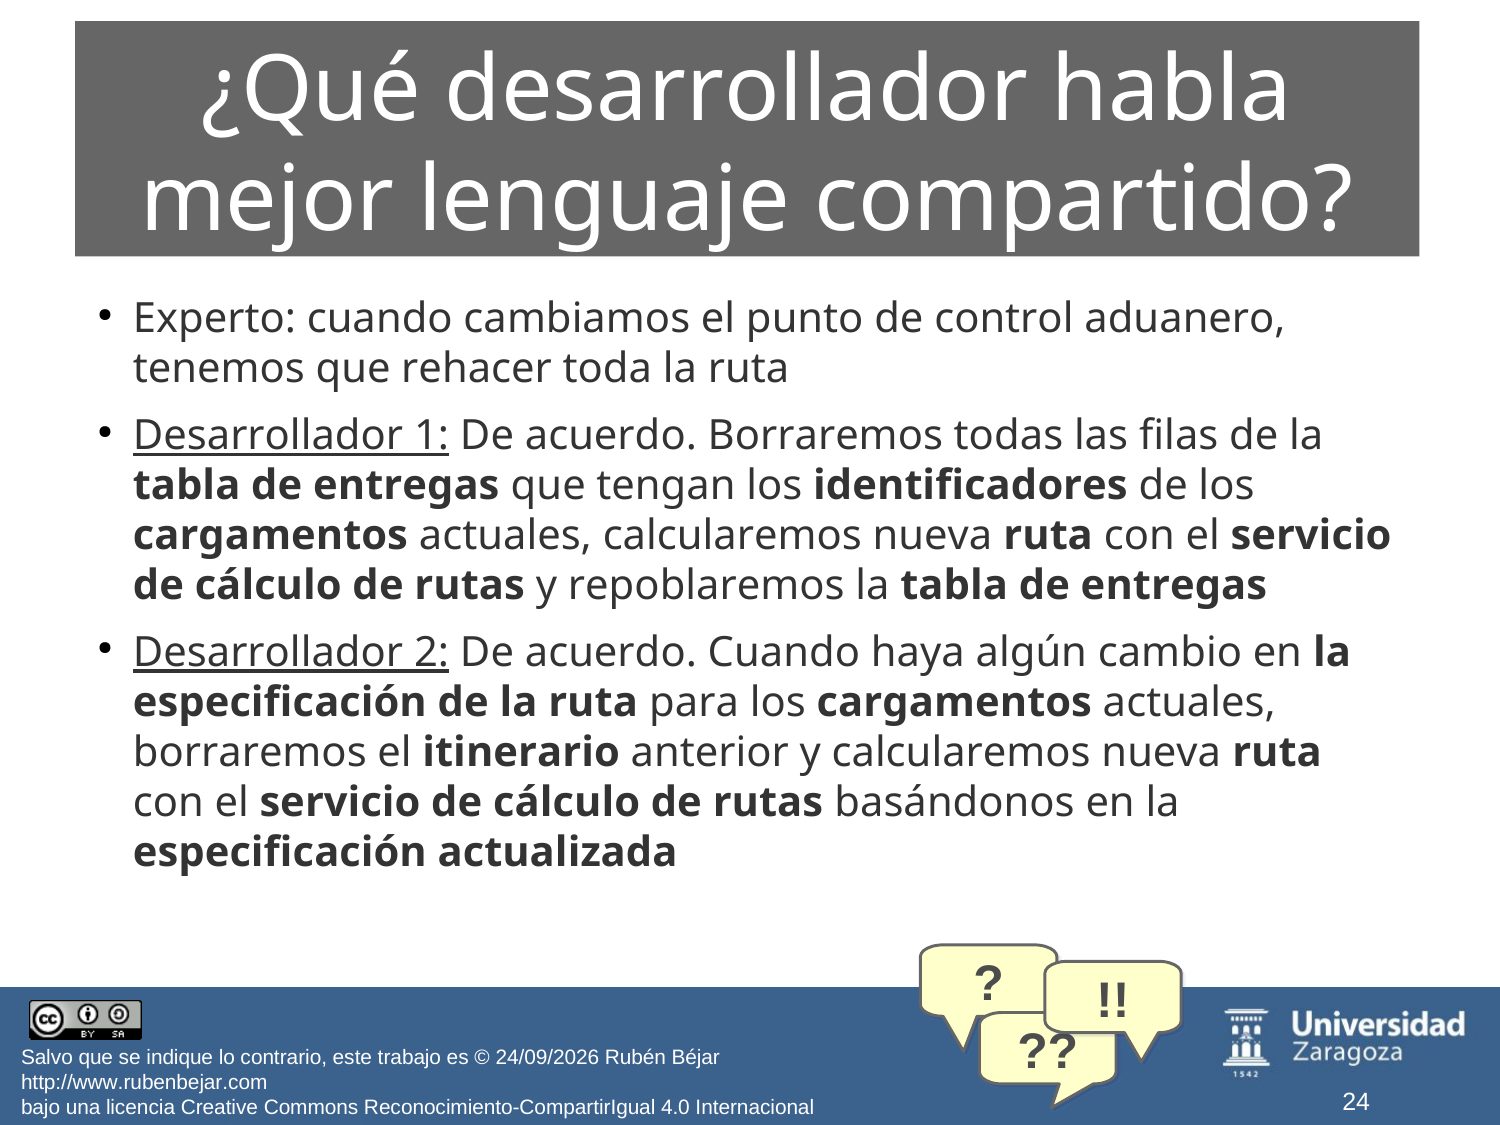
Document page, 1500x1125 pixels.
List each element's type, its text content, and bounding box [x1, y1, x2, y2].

text_box !! [1044, 961, 1182, 1062]
text_box ?? [979, 1012, 1117, 1108]
picture [0, 987, 1500, 1125]
text_box ? [920, 944, 1057, 1052]
list Experto: cuando cambiamos el punto de control aduanero, tenemos que rehacer toda la ruta Desarrollador 1: De acuerdo. Borraremos todas las filas de la tabla de entregas que tengan los identificadores de los cargamentos actuales, calcularemos nueva ruta con el servicio de cálculo de rutas y repoblaremos la tabla de entregas Desarrollador 2: De acuerdo. Cuando haya algún cambio en la especificación de la ruta para los cargamentos actuales, borraremos el itinerario anterior y calcularemos nueva ruta con el servicio de cálculo de rutas basándonos en la especificación actualizada [82, 283, 1418, 957]
title ¿Qué desarrollador habla mejor lenguaje compartido? [75, 21, 1420, 257]
